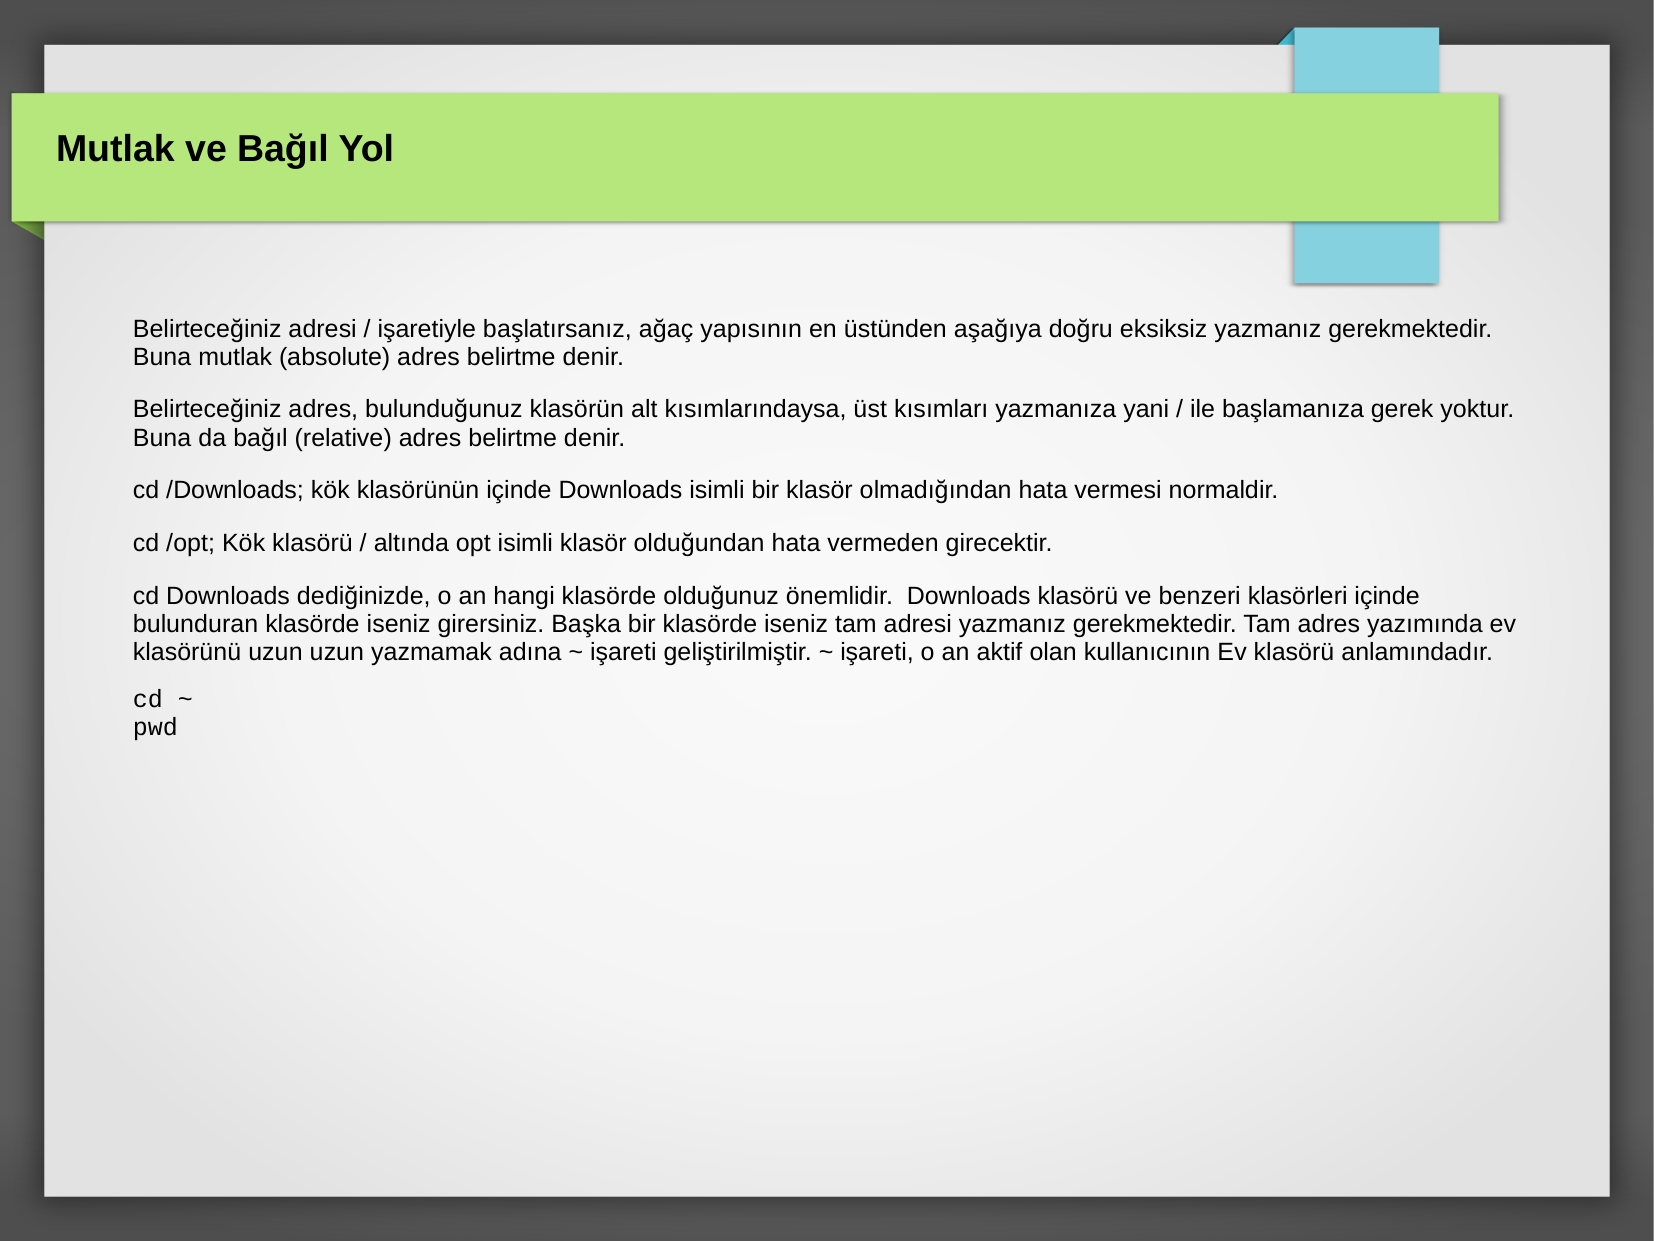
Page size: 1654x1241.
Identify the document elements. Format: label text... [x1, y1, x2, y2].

text_box Mutlak ve Bağıl Yol [41, 120, 1134, 220]
picture [0, 0, 1654, 1241]
text_box Belirteceğiniz adresi / işaretiyle başlatırsanız, ağaç yapısının en üstünden aşağıya doğru eksiksiz yazmanız gerekmektedir. Buna mutlak (absolute) adres belirtme denir. Belirteceğiniz adres, bulunduğunuz klasörün alt kısımlarındaysa, üst kısımları yazmanıza yani / ile başlamanıza gerek yoktur. Buna da bağıl (relative) adres belirtme denir. cd /Downloads; kök klasörünün içinde Downloads isimli bir klasör olmadığından hata vermesi normaldir. cd /opt; Kök klasörü / altında opt isimli klasör olduğundan hata vermeden girecektir. cd Downloads dediğinizde, o an hangi klasörde olduğunuz önemlidir. Downloads klasörü ve benzeri klasörleri içinde bulunduran klasörde iseniz girersiniz. Başka bir klasörde iseniz tam adresi yazmanız gerekmektedir. Tam adres yazımında ev klasörünü uzun uzun yazmamak adına ~ işareti geliştirilmiştir. ~ işareti, o an aktif olan kullanıcının Ev klasörü anlamındadır. cd ~ pwd [118, 307, 1536, 851]
